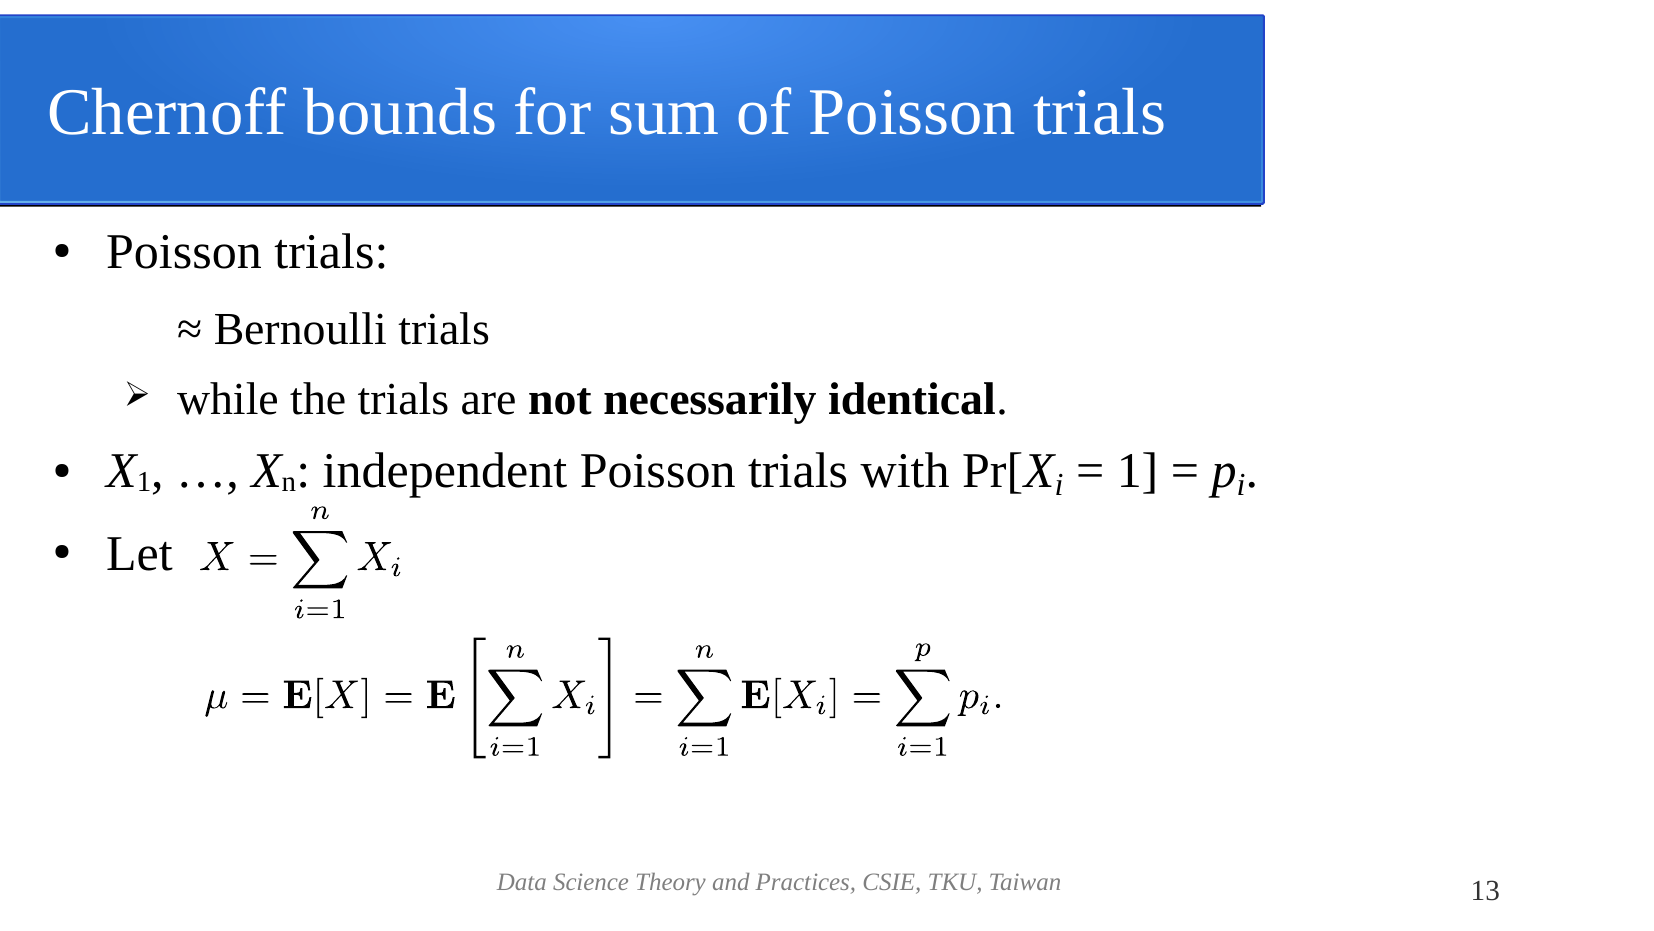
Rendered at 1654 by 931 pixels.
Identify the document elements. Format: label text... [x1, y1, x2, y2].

list Poisson trials: ≈ Bernoulli trials while the trials are not necessarily identical. X1, …, Xn: independent Poisson trials with Pr[Xi = 1] = pi. Let [35, 224, 1524, 764]
title Chernoff bounds for sum of Poisson trials [47, 35, 1199, 189]
picture [202, 635, 1002, 760]
picture [198, 506, 401, 619]
